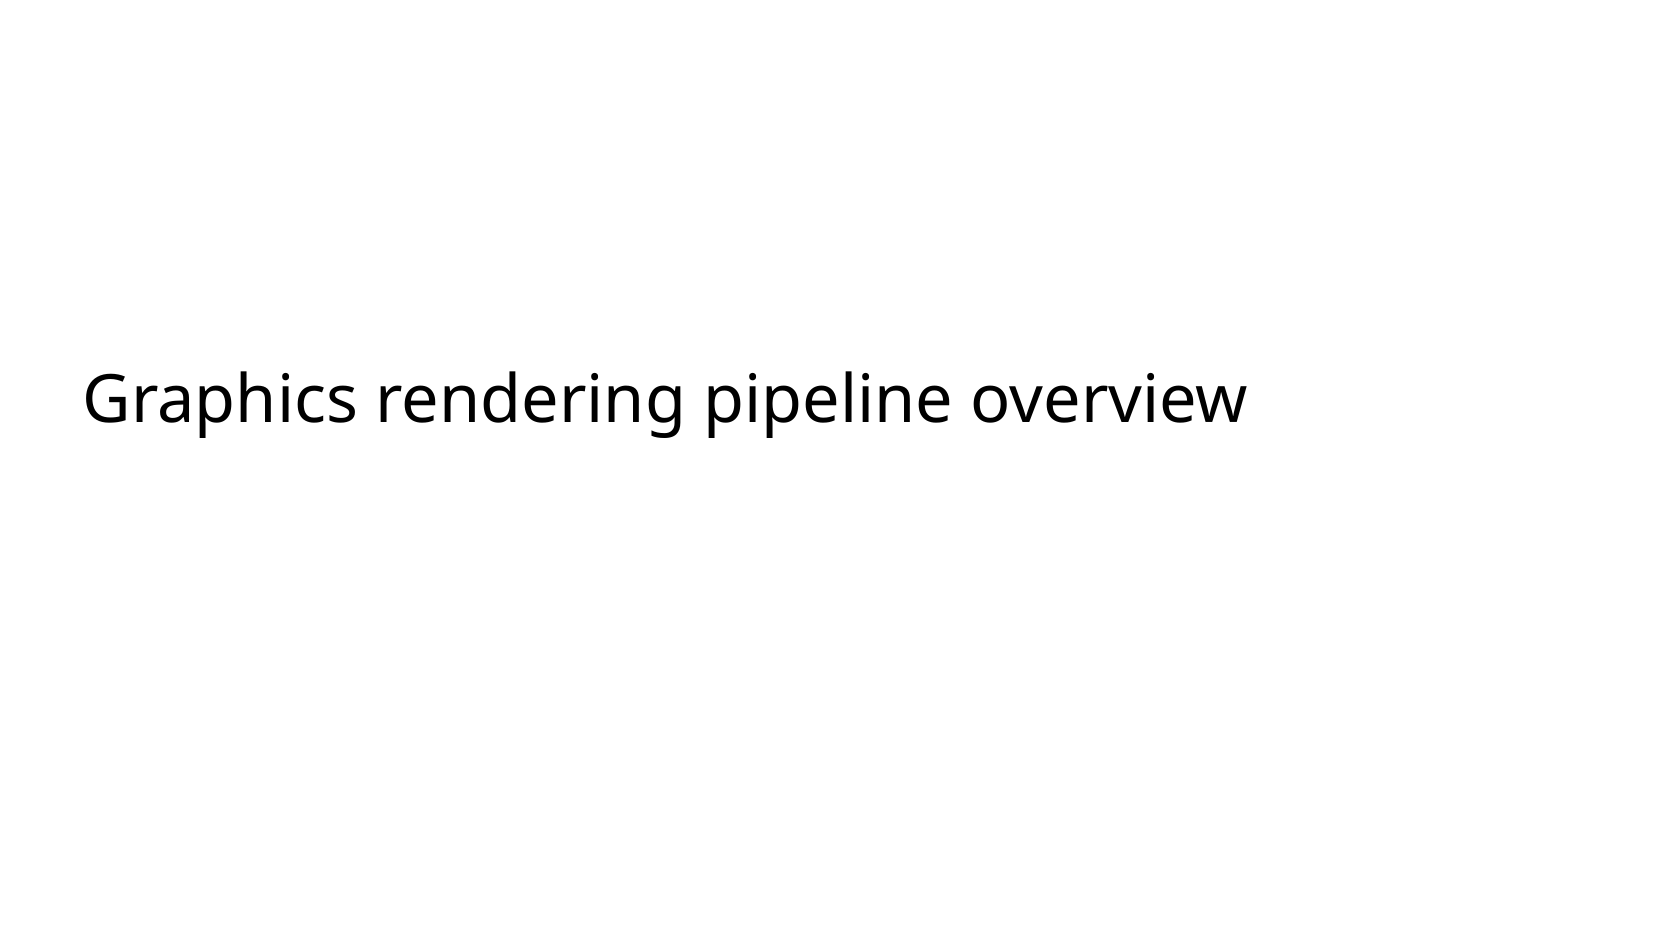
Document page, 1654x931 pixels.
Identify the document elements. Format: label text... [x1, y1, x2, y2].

subtitle Graphics rendering pipeline overview [82, 37, 1571, 757]
